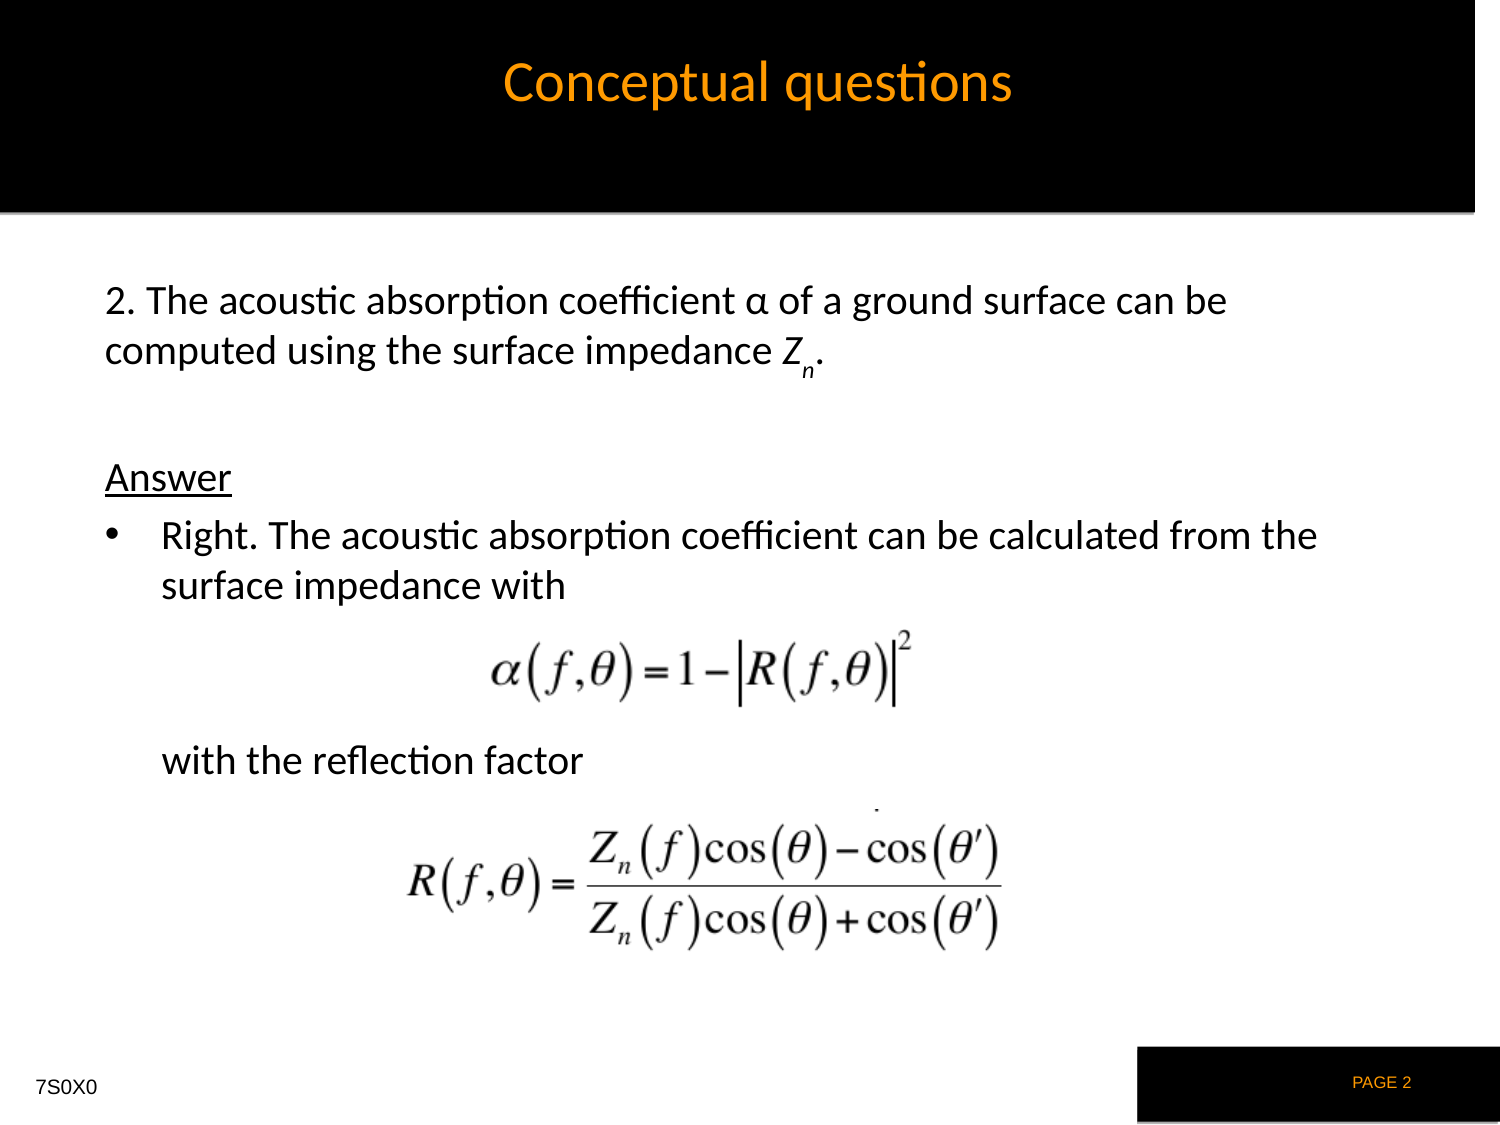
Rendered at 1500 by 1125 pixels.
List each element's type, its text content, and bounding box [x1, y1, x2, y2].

text_box [0, 0, 1475, 213]
text_box 7S0X0 [35, 1070, 626, 1102]
text_box PAGE 2 [1352, 1066, 1453, 1098]
picture [479, 629, 916, 712]
text_box [1137, 1046, 1500, 1122]
picture [405, 809, 1006, 959]
list 2. The acoustic absorption coefficient α of a ground surface can be computed using the surface impedance Zn. Answer Right. The acoustic absorption coefficient can be calculated from the surface impedance with with the reflection factor [90, 265, 1402, 916]
title Conceptual questions [100, 35, 1417, 187]
